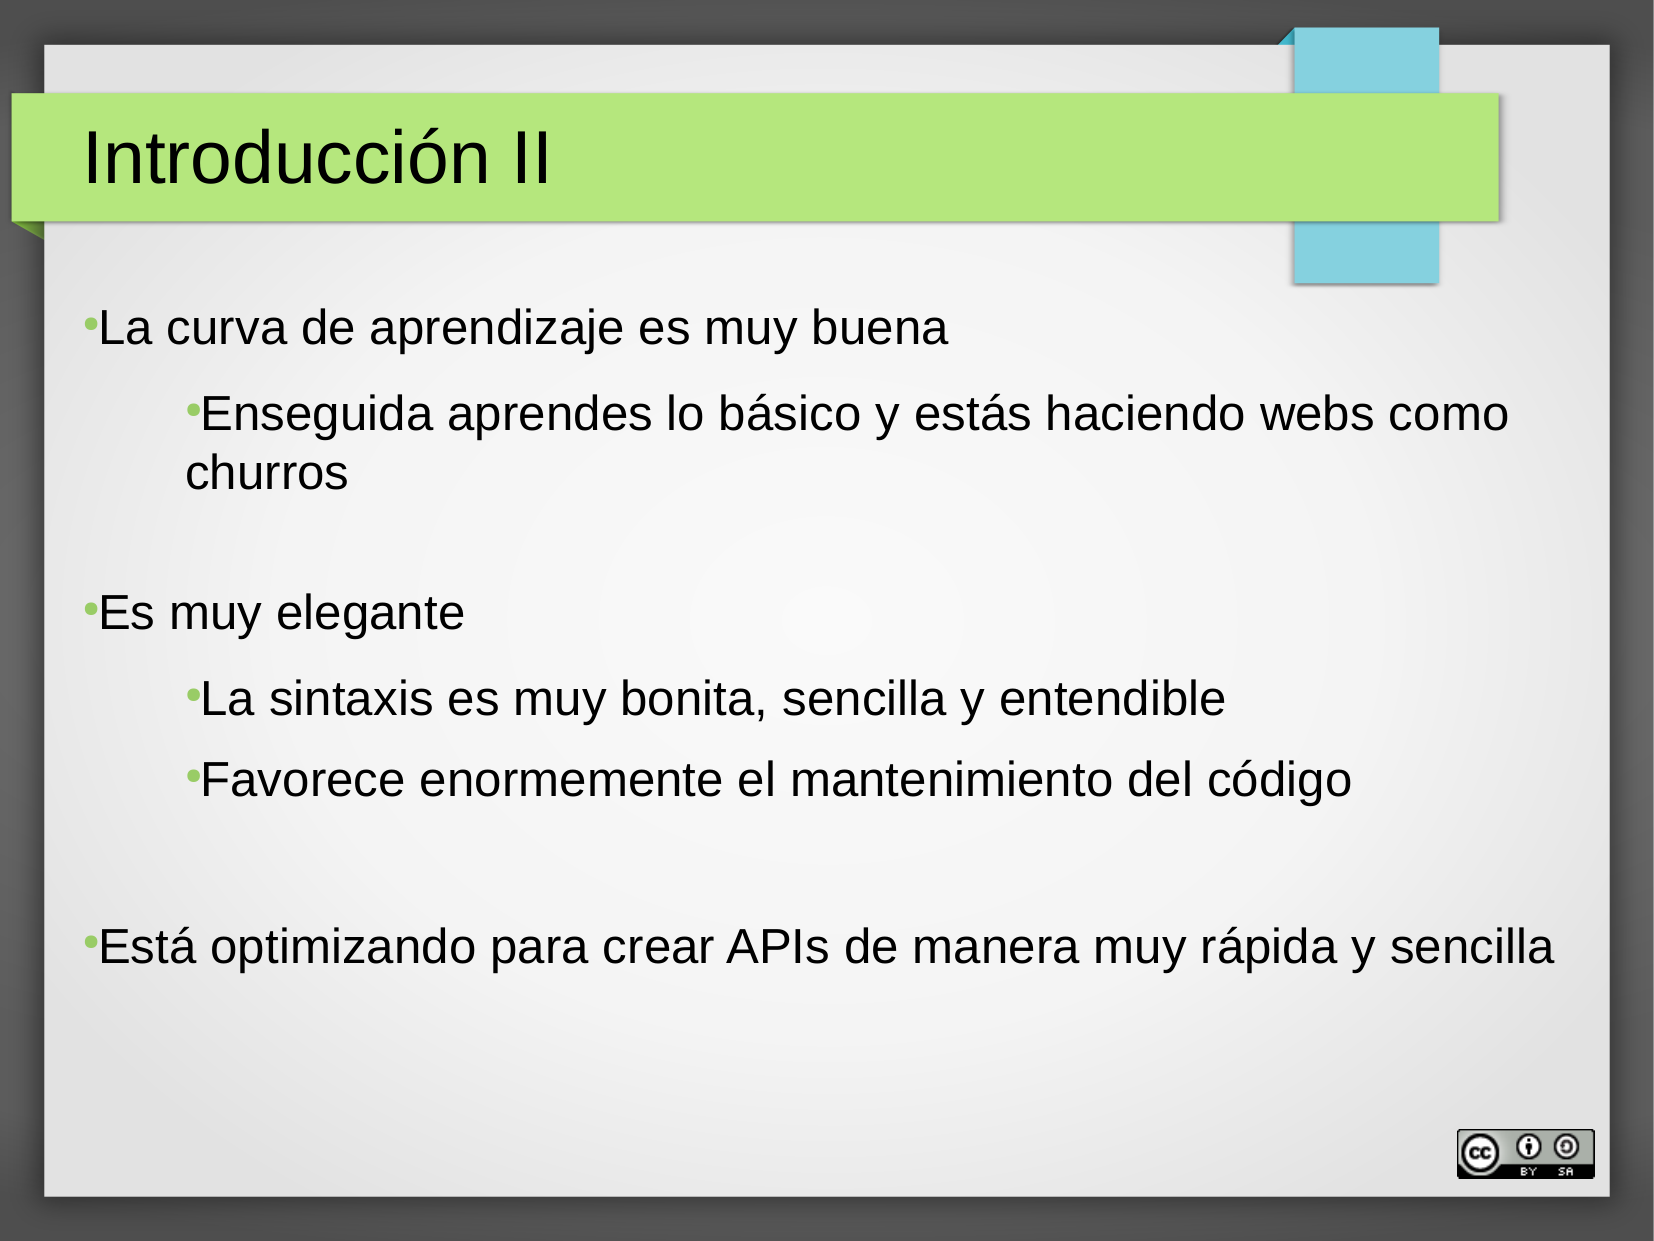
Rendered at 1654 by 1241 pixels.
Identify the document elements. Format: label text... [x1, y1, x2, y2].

list La curva de aprendizaje es muy buena Enseguida aprendes lo básico y estás haciendo webs como churros Es muy elegante La sintaxis es muy bonita, sencilla y entendible Favorece enormemente el mantenimiento del código Está optimizando para crear APIs de manera muy rápida y sencilla [82, 295, 1571, 1015]
picture [0, 0, 1654, 1241]
title Introducción II [82, 94, 1264, 213]
